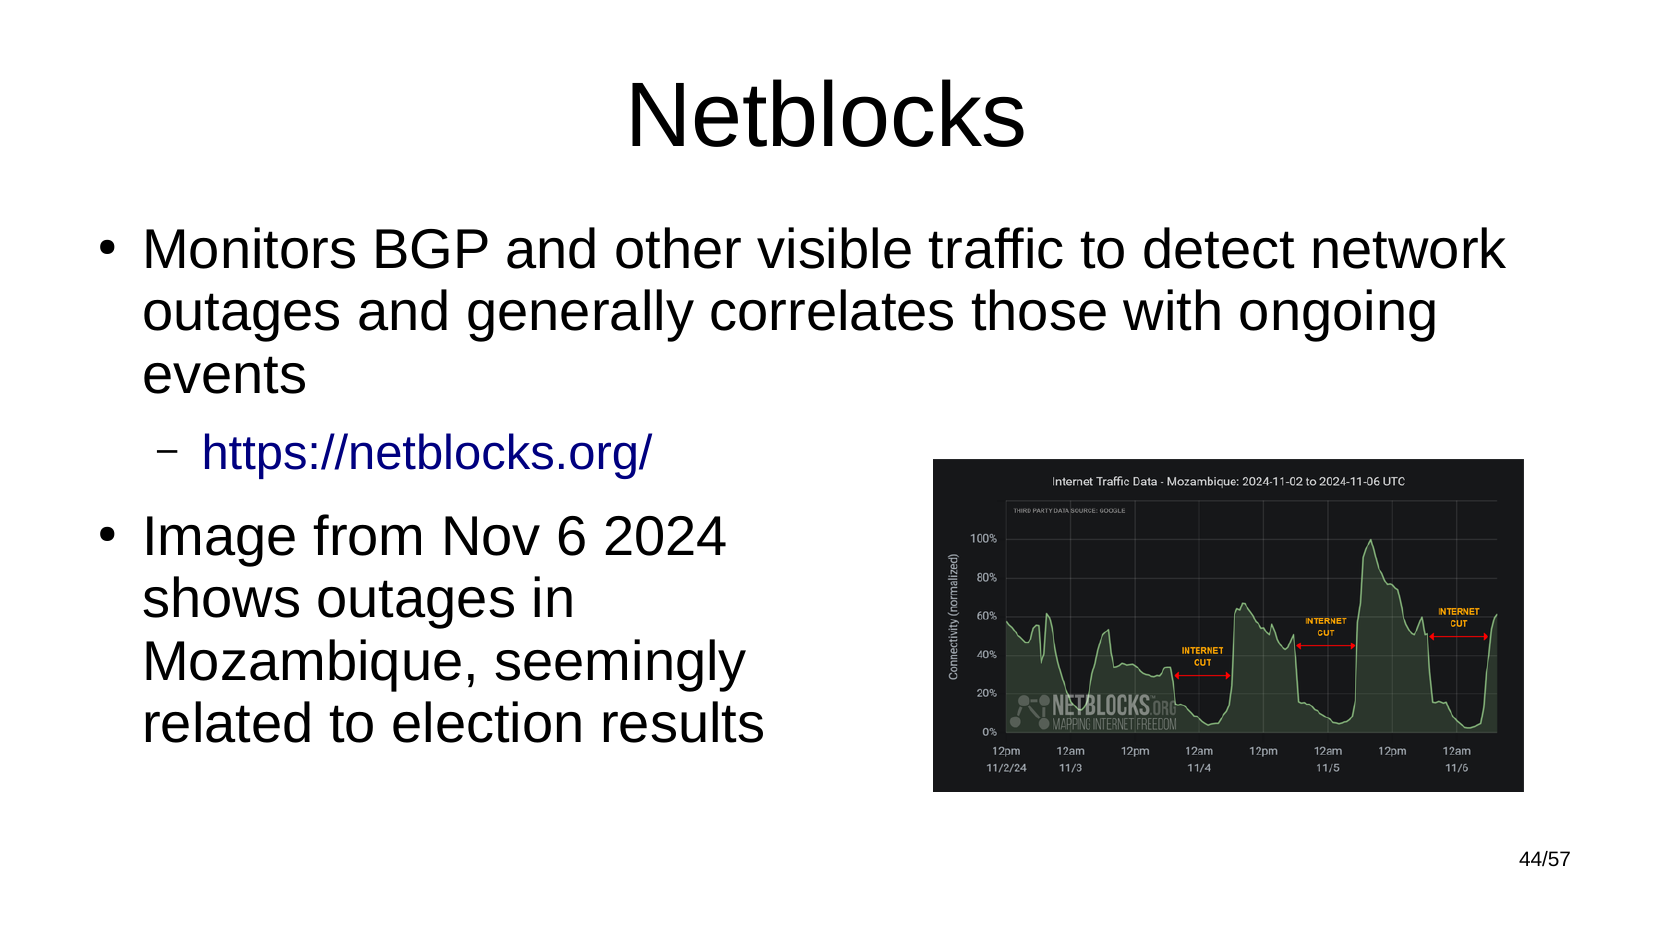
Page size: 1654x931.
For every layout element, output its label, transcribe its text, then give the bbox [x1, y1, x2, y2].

list Monitors BGP and other visible traffic to detect network outages and generally correlates those with ongoing events https://netblocks.org/ Image from Nov 6 2024 shows outages in Mozambique, seemingly related to election results [82, 217, 1571, 758]
title Netblocks [82, 37, 1571, 193]
picture [933, 459, 1524, 792]
